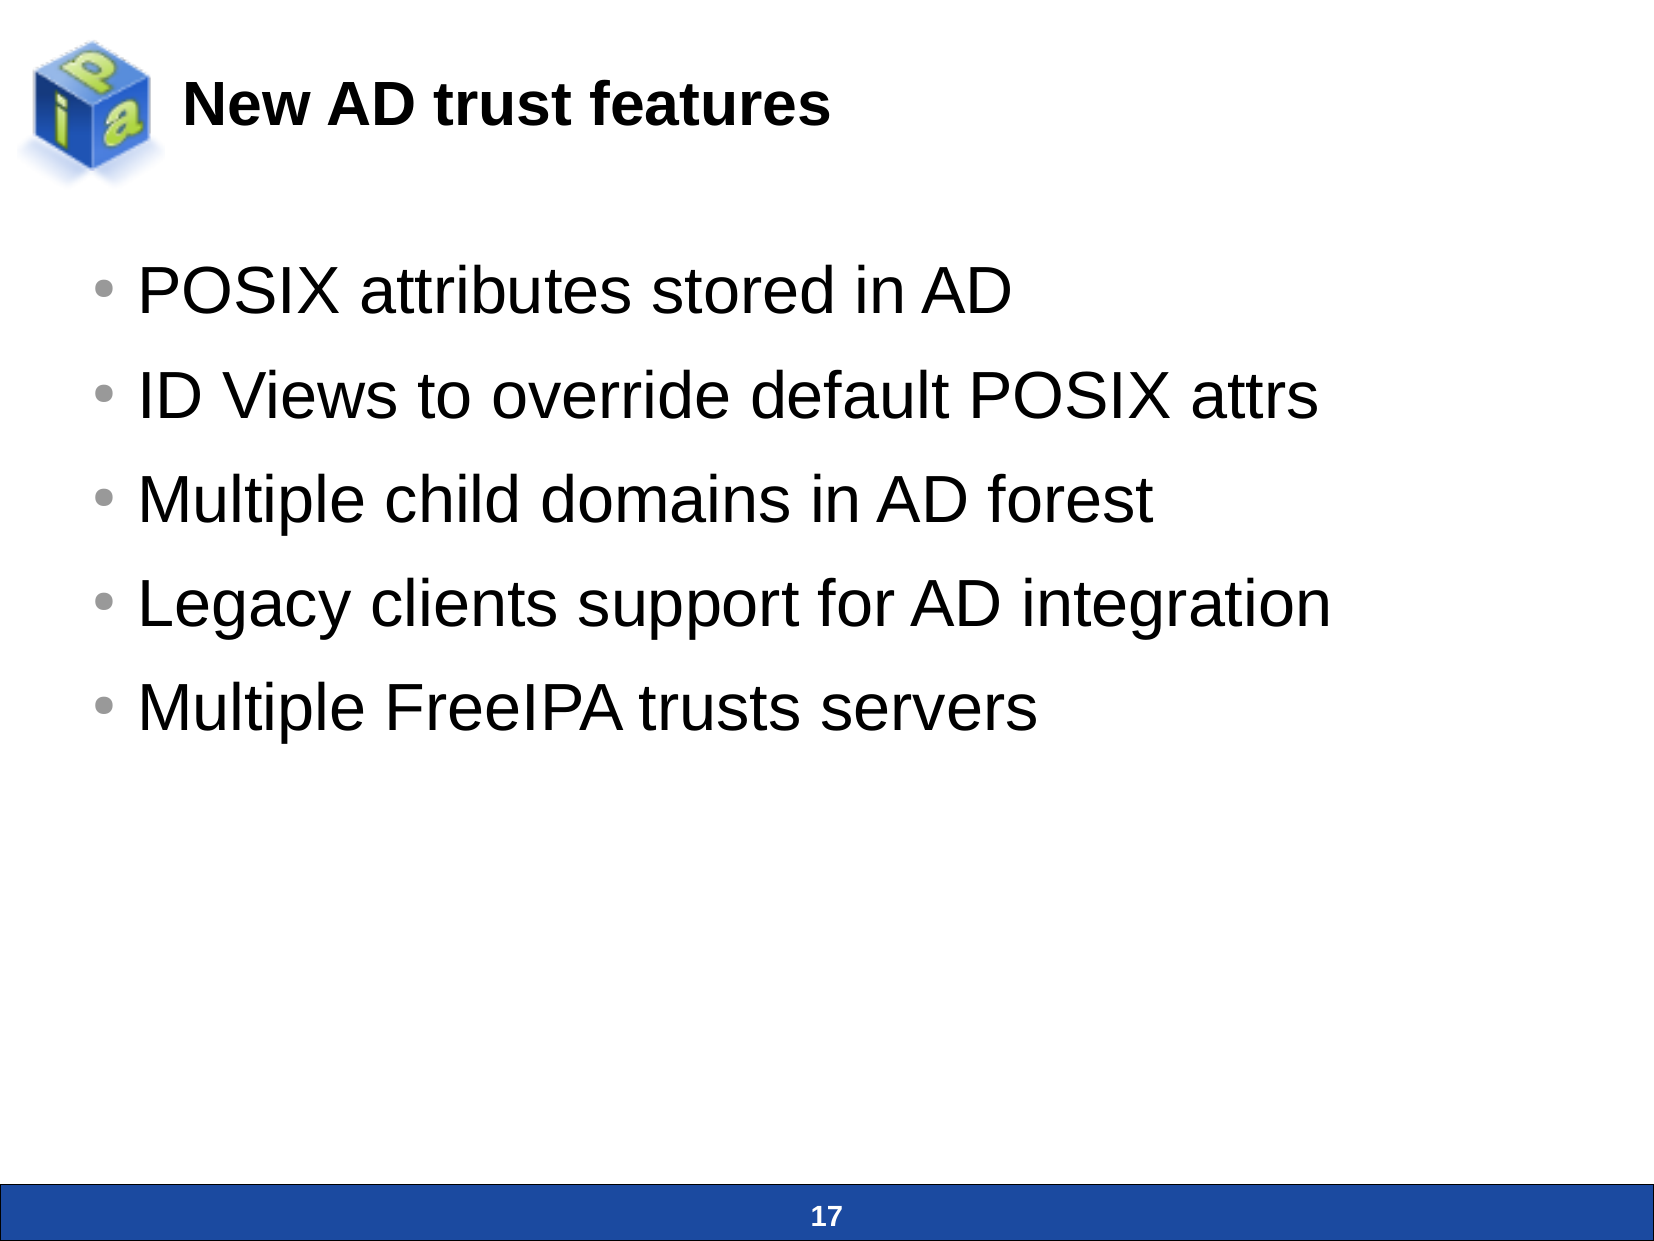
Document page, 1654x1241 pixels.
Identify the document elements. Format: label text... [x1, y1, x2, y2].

list POSIX attributes stored in AD ID Views to override default POSIX attrs Multiple child domains in AD forest Legacy clients support for AD integration Multiple FreeIPA trusts servers [77, 253, 1566, 973]
title New AD trust features [182, 31, 1579, 177]
picture [17, 34, 165, 193]
